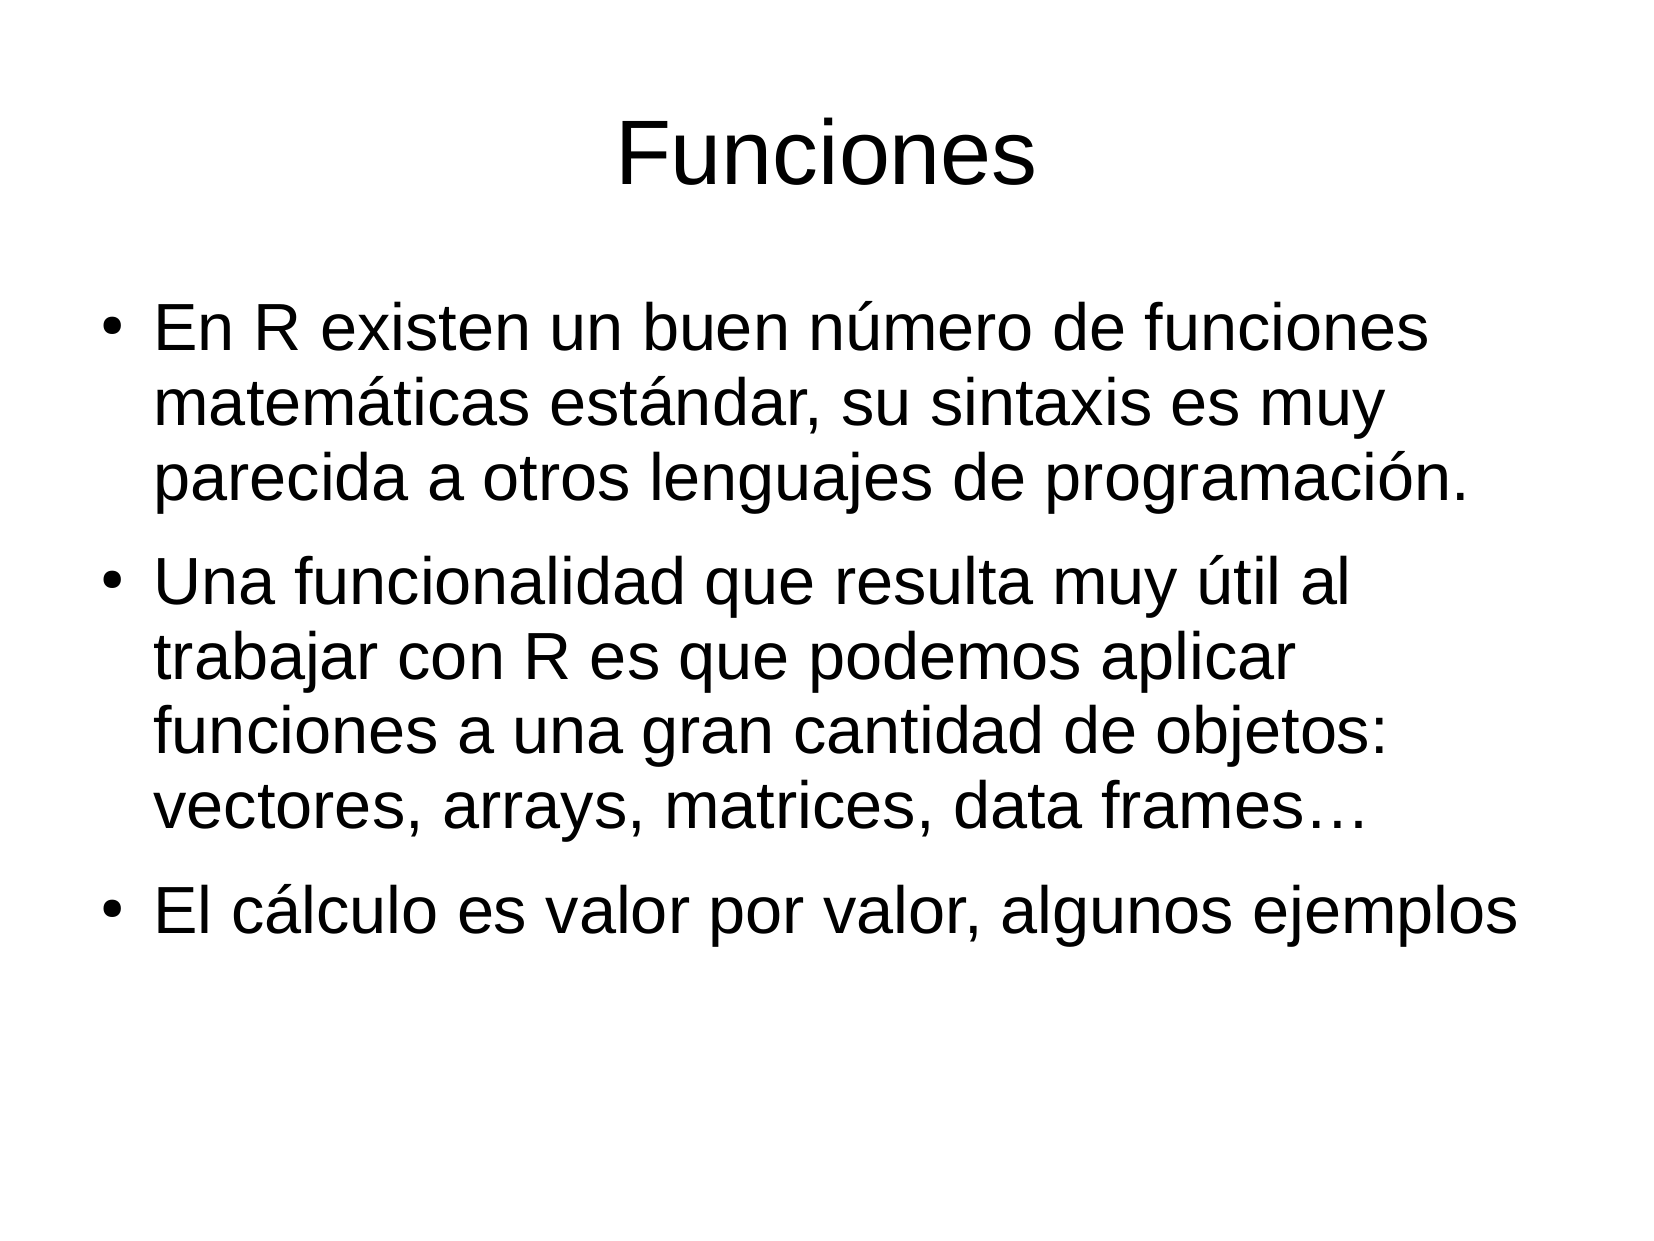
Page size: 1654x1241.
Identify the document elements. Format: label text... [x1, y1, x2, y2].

title Funciones [82, 49, 1571, 257]
list En R existen un buen número de funciones matemáticas estándar, su sintaxis es muy parecida a otros lenguajes de programación. Una funcionalidad que resulta muy útil al trabajar con R es que podemos aplicar funciones a una gran cantidad de objetos: vectores, arrays, matrices, data frames… El cálculo es valor por valor, algunos ejemplos [82, 290, 1571, 1010]
